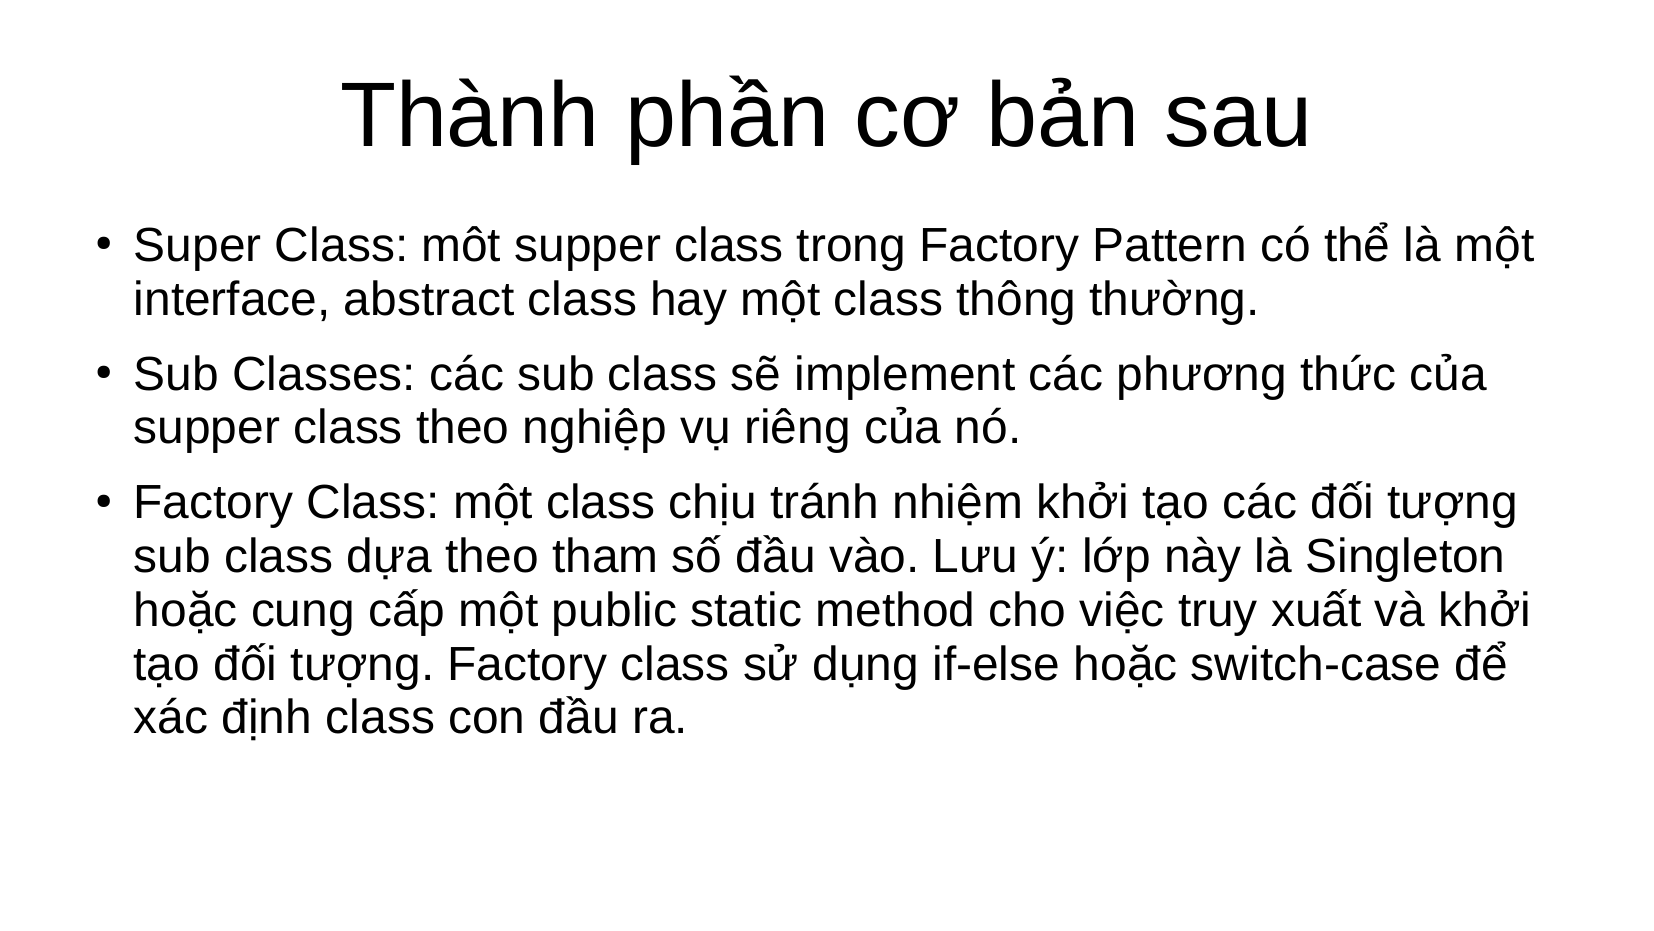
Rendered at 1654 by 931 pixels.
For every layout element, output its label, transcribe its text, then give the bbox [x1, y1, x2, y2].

list Super Class: môt supper class trong Factory Pattern có thể là một interface, abstract class hay một class thông thường. Sub Classes: các sub class sẽ implement các phương thức của supper class theo nghiệp vụ riêng của nó. Factory Class: một class chịu tránh nhiệm khởi tạo các đối tượng sub class dựa theo tham số đầu vào. Lưu ý: lớp này là Singleton hoặc cung cấp một public static method cho việc truy xuất và khởi tạo đối tượng. Factory class sử dụng if-else hoặc switch-case để xác định class con đầu ra. [82, 217, 1571, 758]
title Thành phần cơ bản sau [82, 37, 1571, 193]
